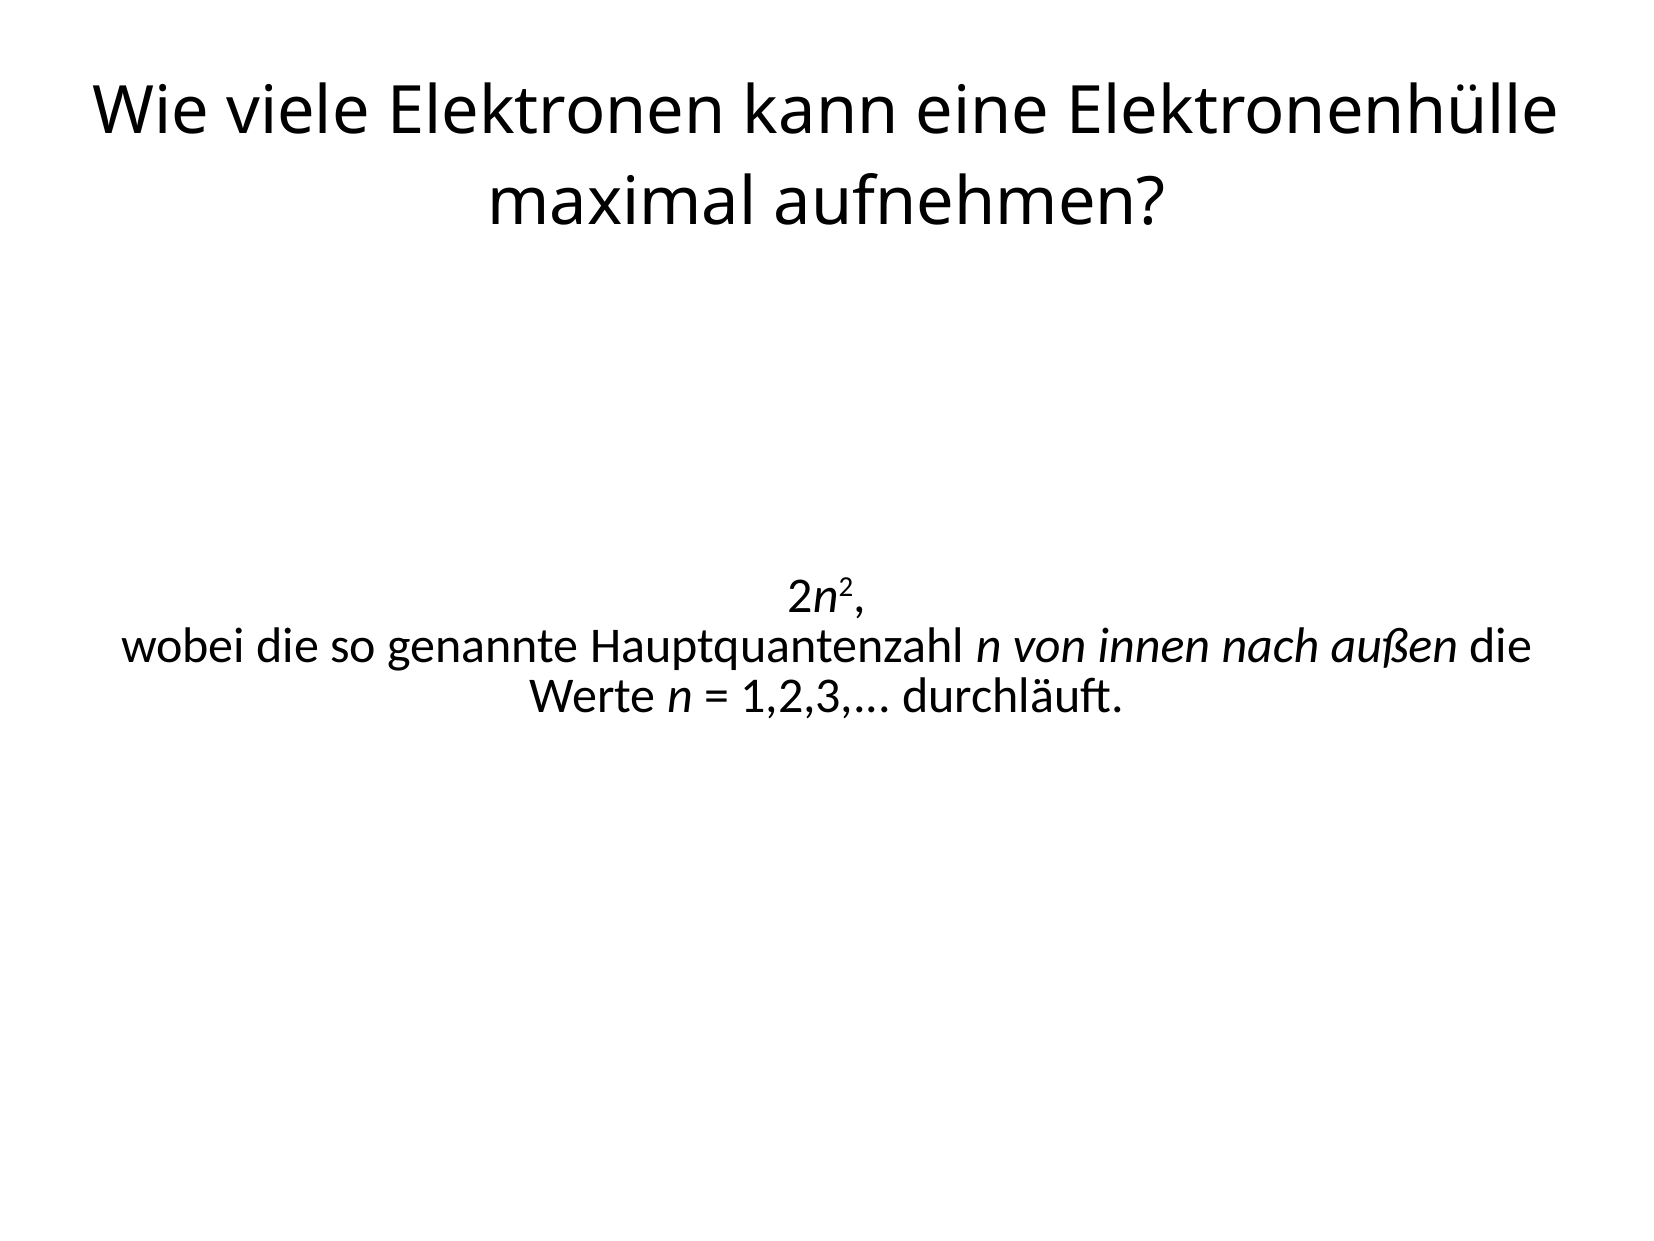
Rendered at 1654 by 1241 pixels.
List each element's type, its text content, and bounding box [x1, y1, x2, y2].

title Wie viele Elektronen kann eine Elektronenhülle maximal aufnehmen? [82, 49, 1571, 257]
subtitle 2n2, wobei die so genannte Hauptquantenzahl n von innen nach außen die Werte n = 1,2,3,... durchläuft. [82, 290, 1571, 1010]
